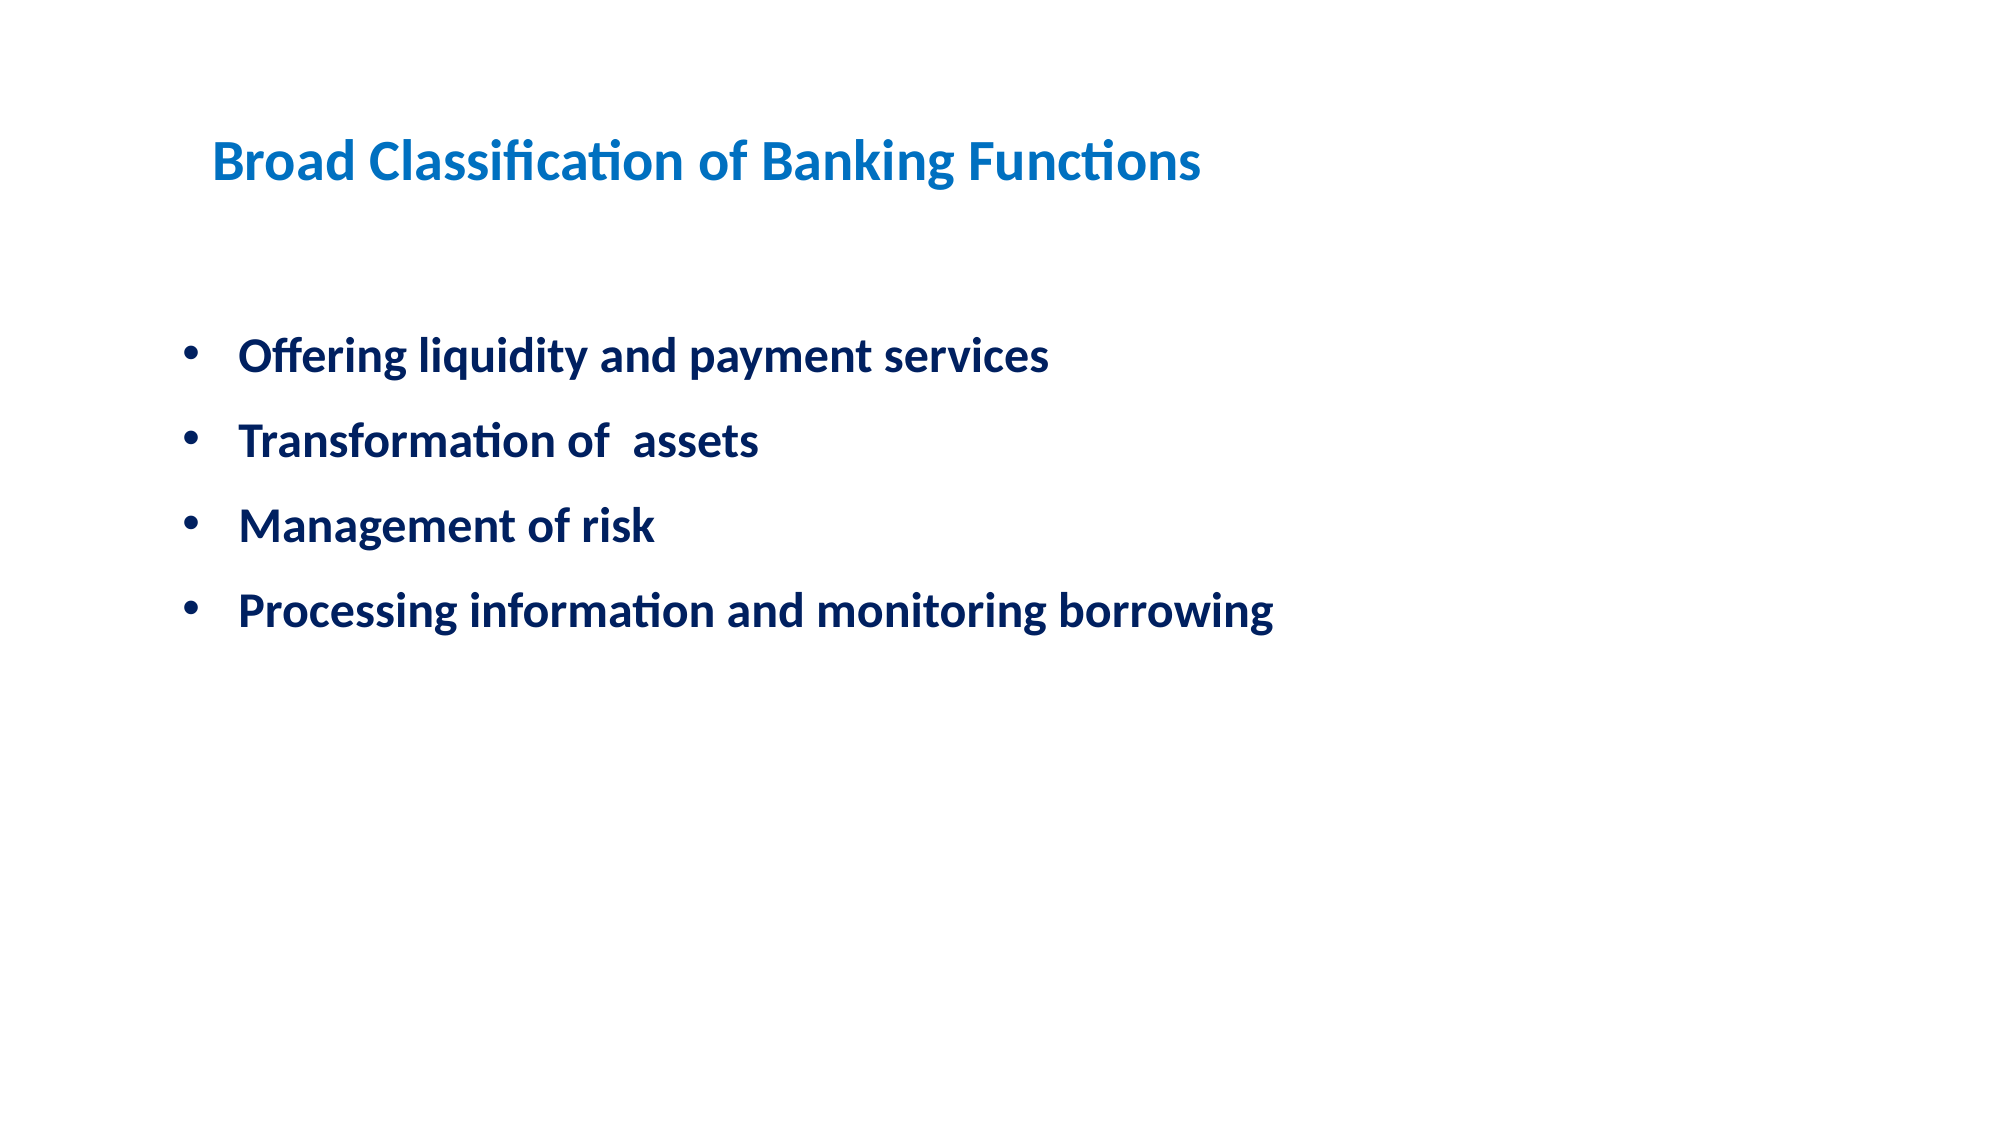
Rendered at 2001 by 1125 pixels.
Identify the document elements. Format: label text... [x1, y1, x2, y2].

text_box Offering liquidity and payment services Transformation of assets Management of risk Processing information and monitoring borrowing [167, 315, 1620, 645]
text_box Broad Classification of Banking Functions [197, 114, 1724, 200]
